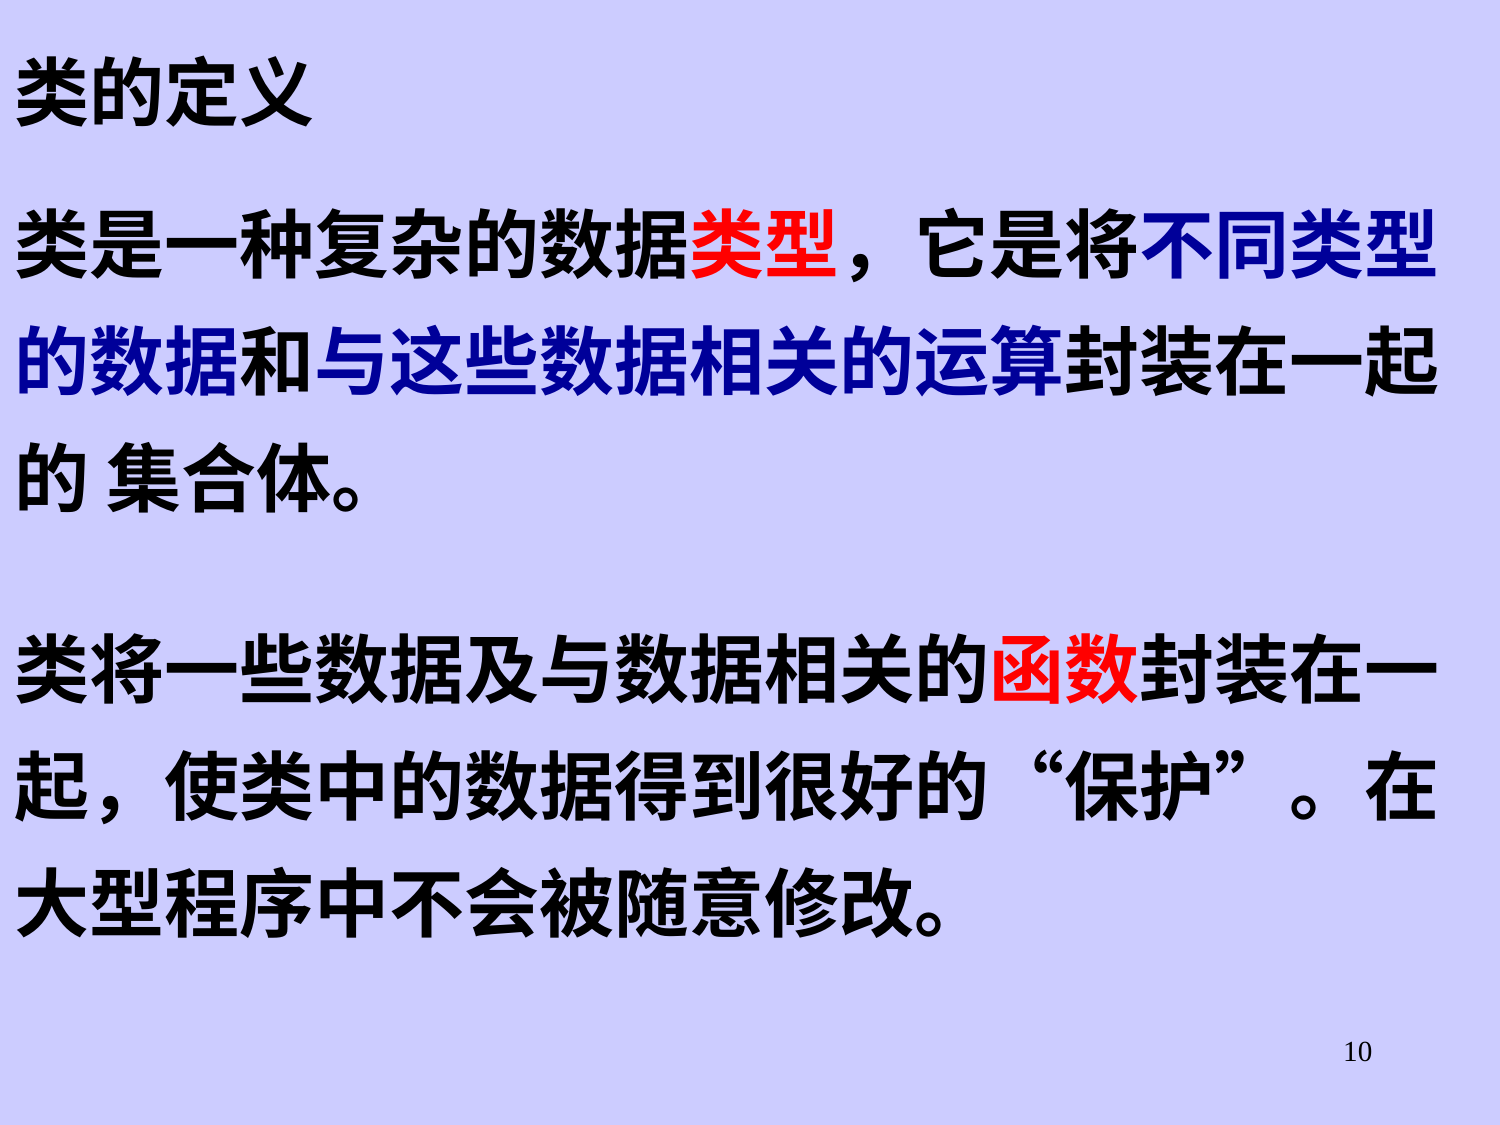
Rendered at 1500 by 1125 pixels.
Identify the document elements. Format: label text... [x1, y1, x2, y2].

text_box 类将一些数据及与数据相关的函数封装在一起，使类中的数据得到很好的“保护”。在大型程序中不会被随意修改。 [0, 587, 1500, 954]
text_box 类的定义 [0, 37, 488, 143]
text_box 类是一种复杂的数据类型，它是将不同类型的数据和与这些数据相关的运算封装在一起的 集合体。 [0, 162, 1500, 529]
text_box <编号> [1074, 1025, 1388, 1101]
